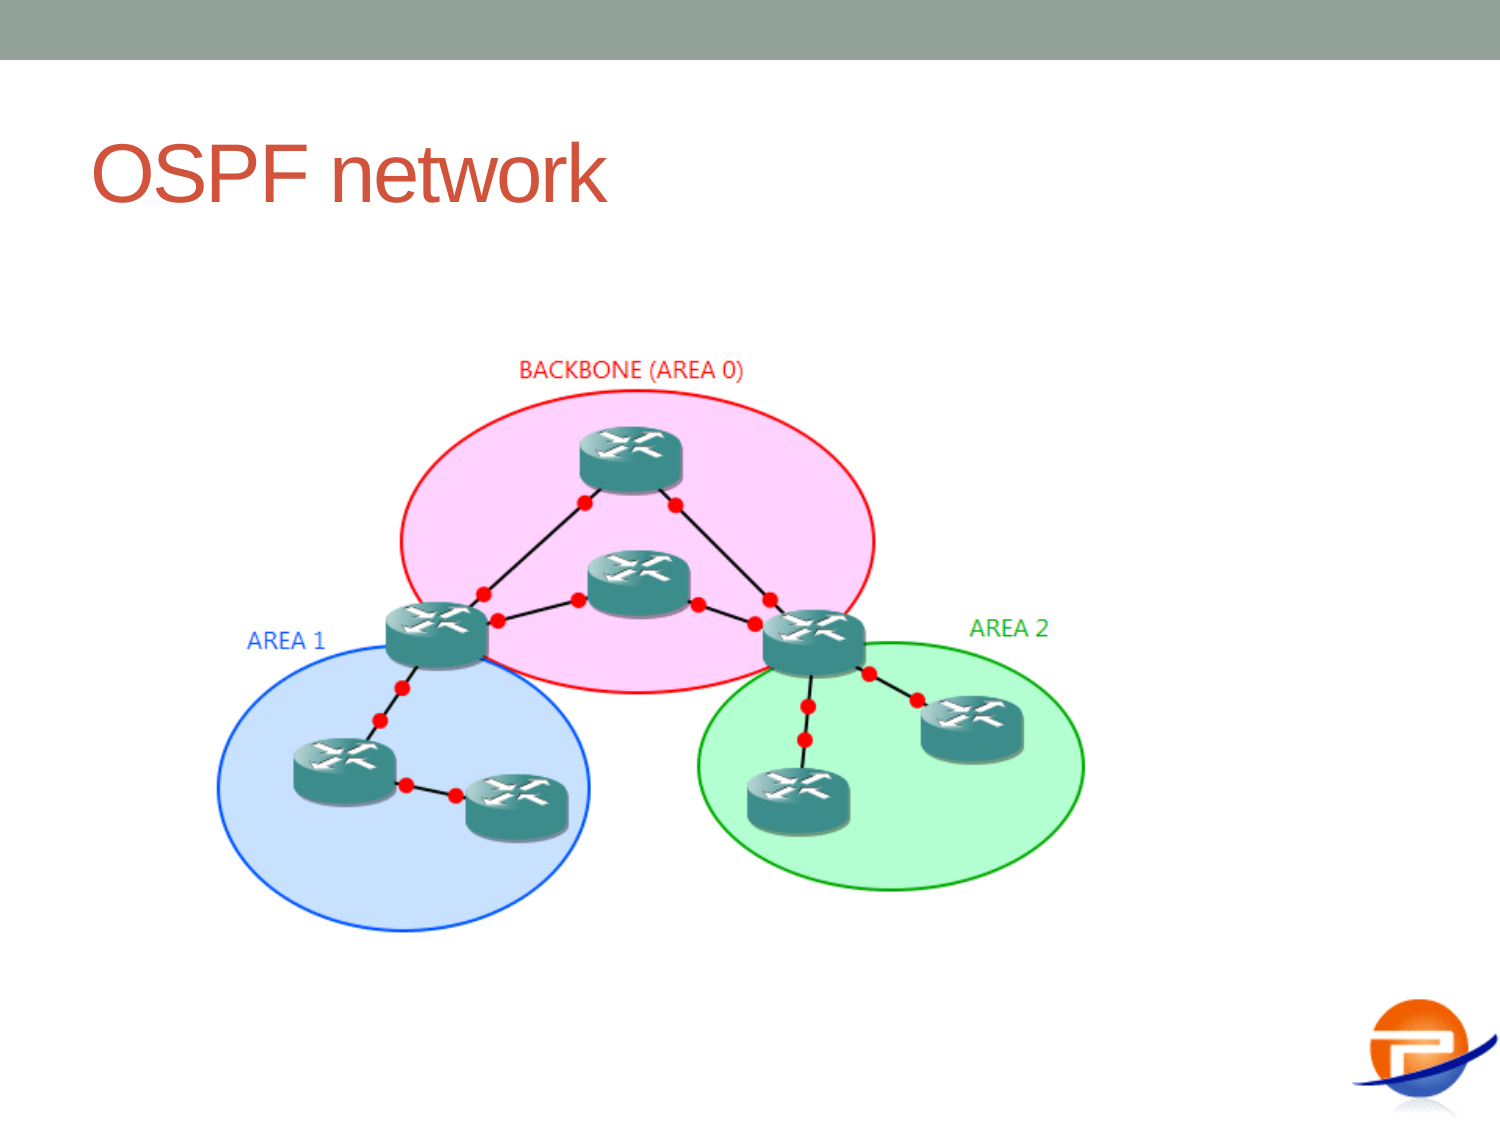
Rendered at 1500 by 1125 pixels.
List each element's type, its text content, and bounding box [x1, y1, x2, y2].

title OSPF network [75, 87, 1426, 251]
picture [178, 344, 1126, 942]
picture [1351, 998, 1500, 1125]
